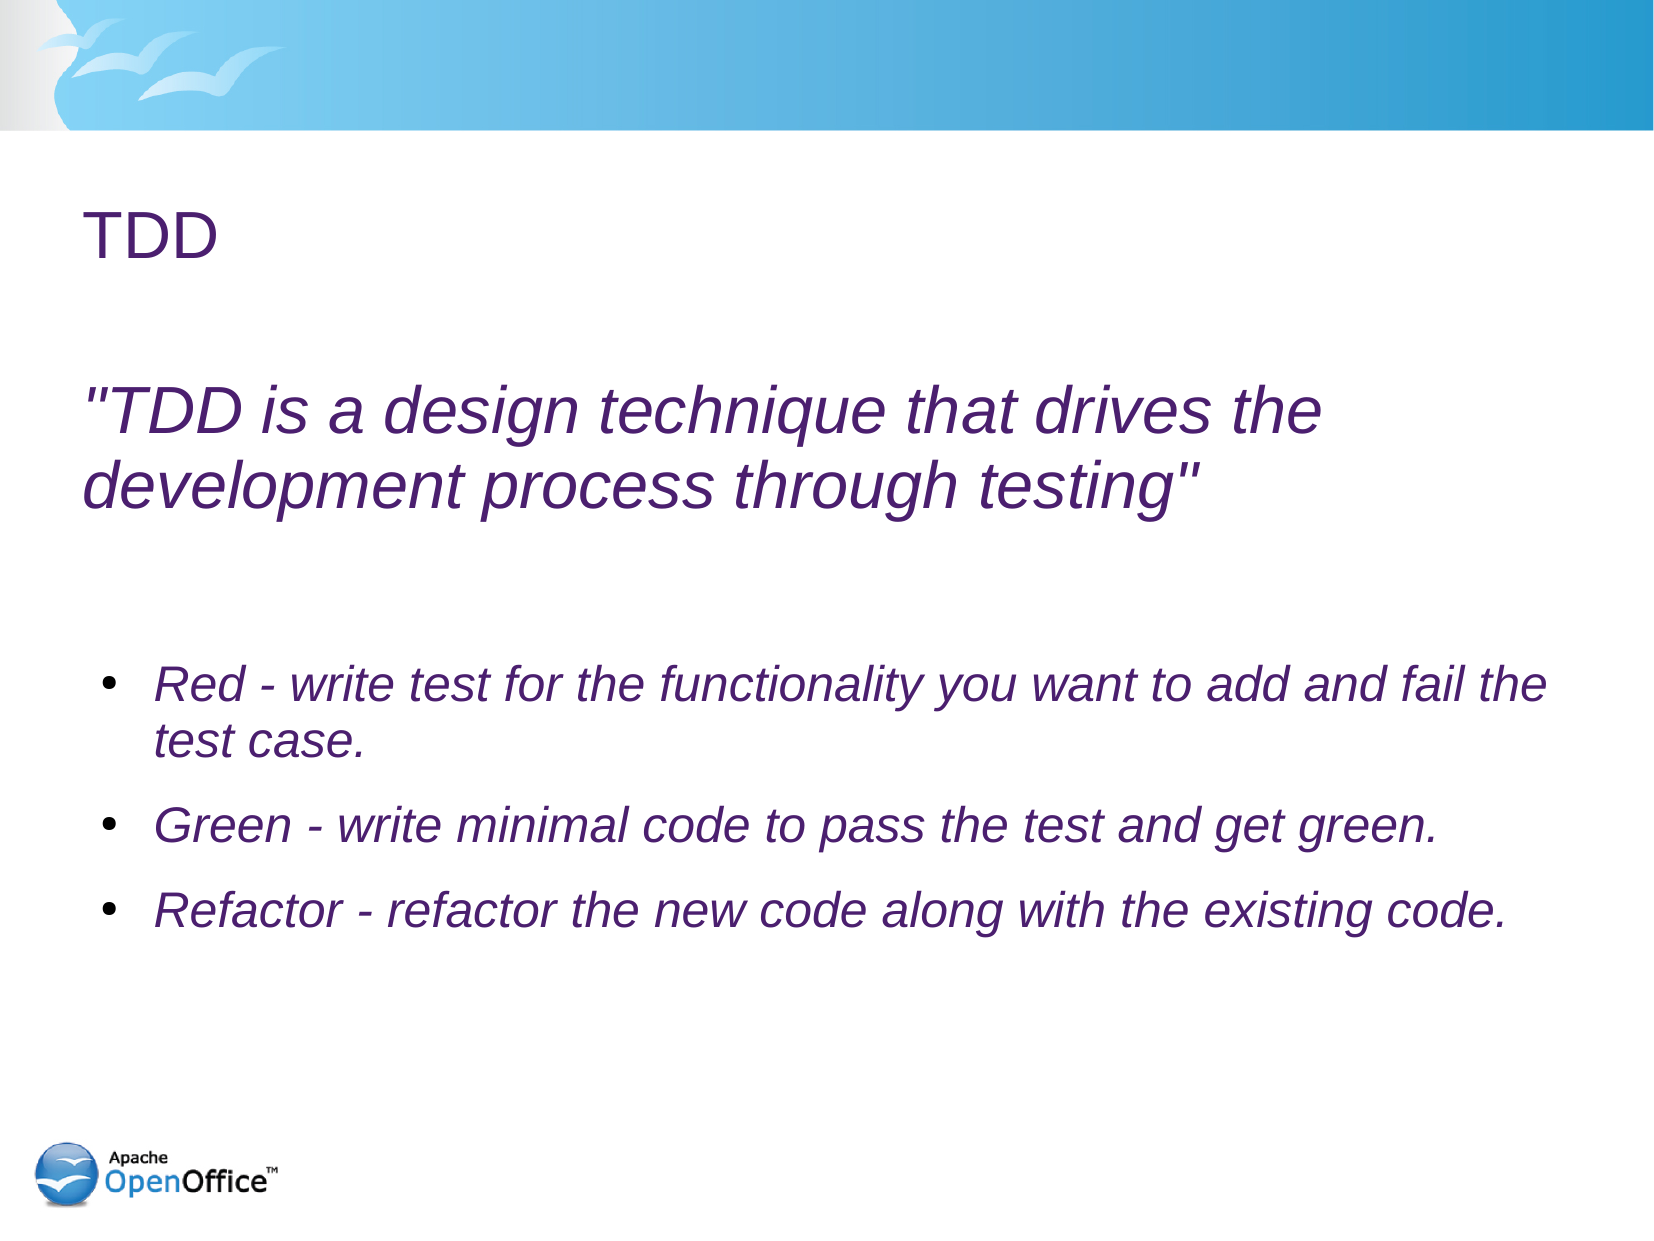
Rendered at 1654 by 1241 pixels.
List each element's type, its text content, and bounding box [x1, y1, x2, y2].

list "TDD is a design technique that drives the development process through testing" Red - write test for the functionality you want to add and fail the test case. Green - write minimal code to pass the test and get green. Refactor - refactor the new code along with the existing code. [82, 372, 1571, 968]
picture [0, 0, 1654, 1241]
title TDD [82, 139, 1571, 332]
